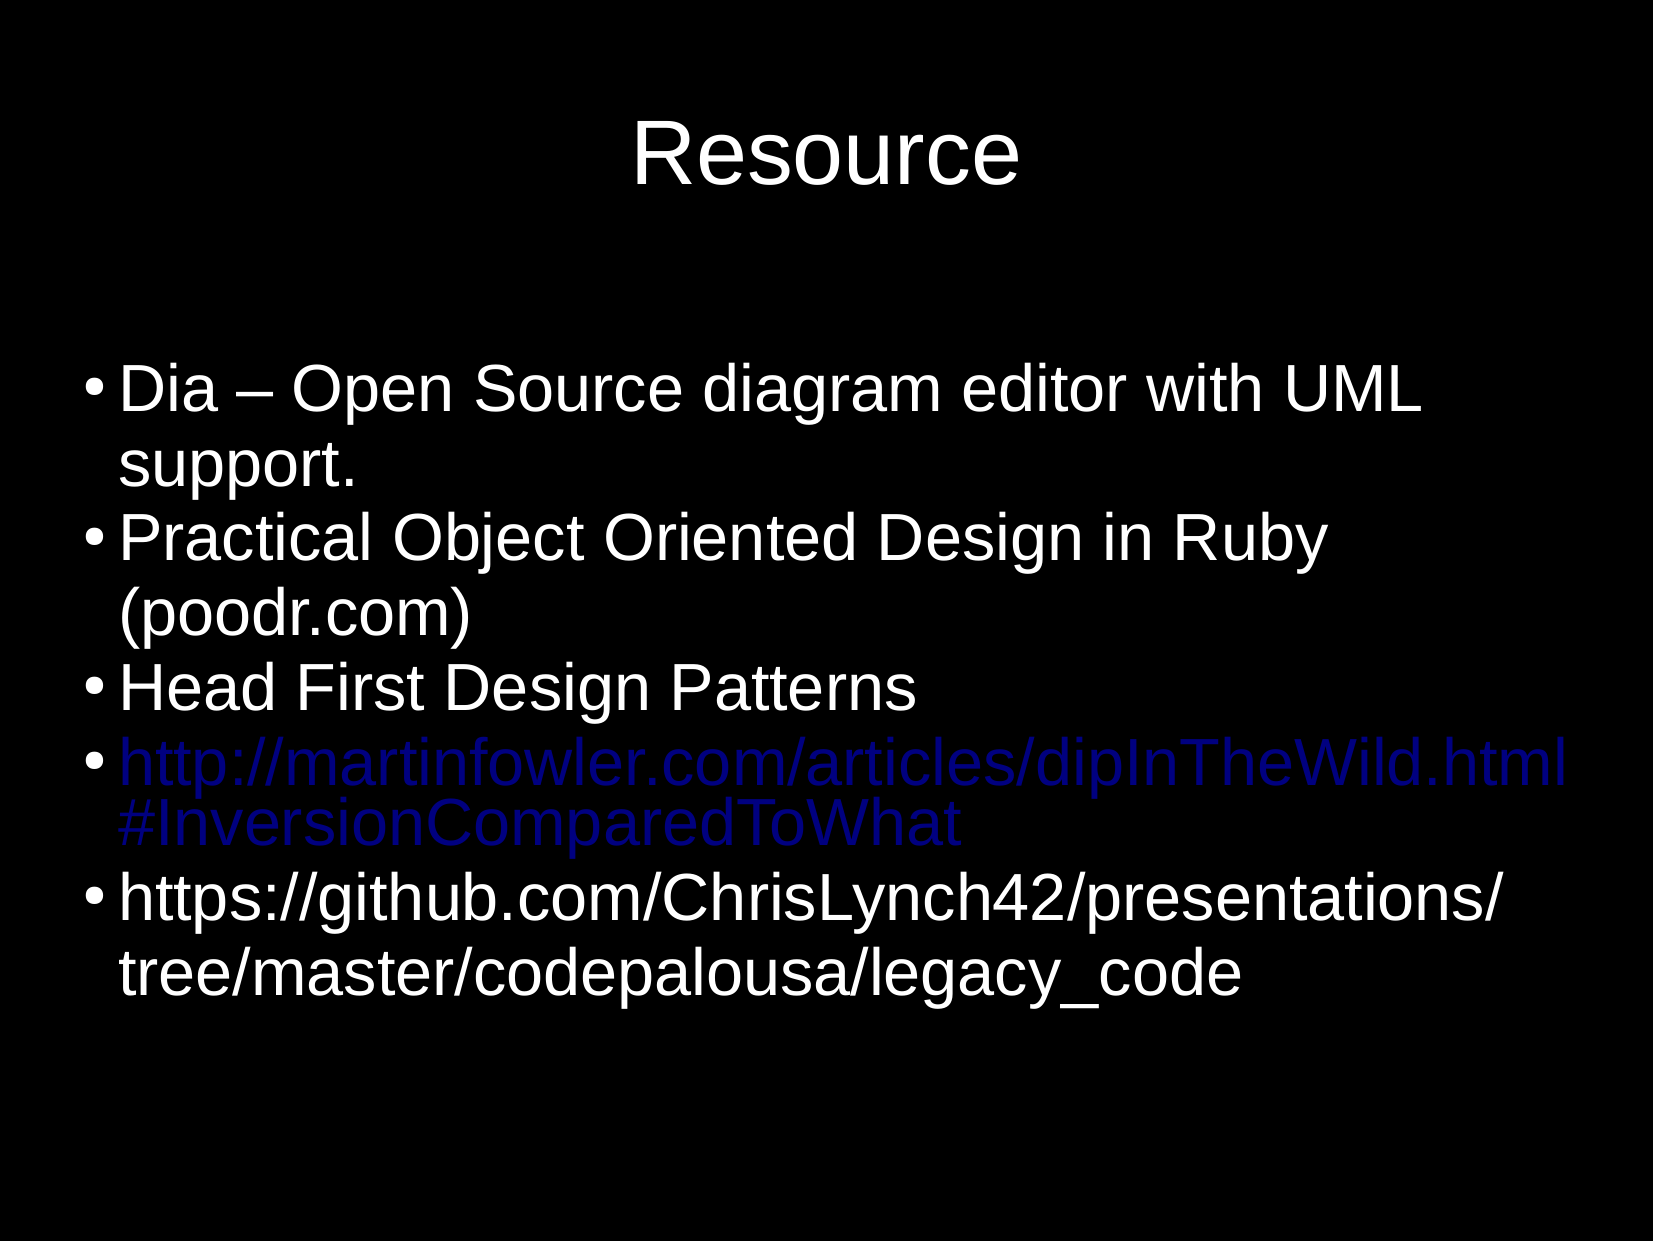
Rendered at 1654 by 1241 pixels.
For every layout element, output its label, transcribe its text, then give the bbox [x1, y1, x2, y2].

title Resource [82, 49, 1571, 257]
subtitle Dia – Open Source diagram editor with UML support. Practical Object Oriented Design in Ruby (poodr.com) Head First Design Patterns http://martinfowler.com/articles/dipInTheWild.html#InversionComparedToWhat https://github.com/ChrisLynch42/presentations/tree/master/codepalousa/legacy_code [82, 290, 1571, 1010]
